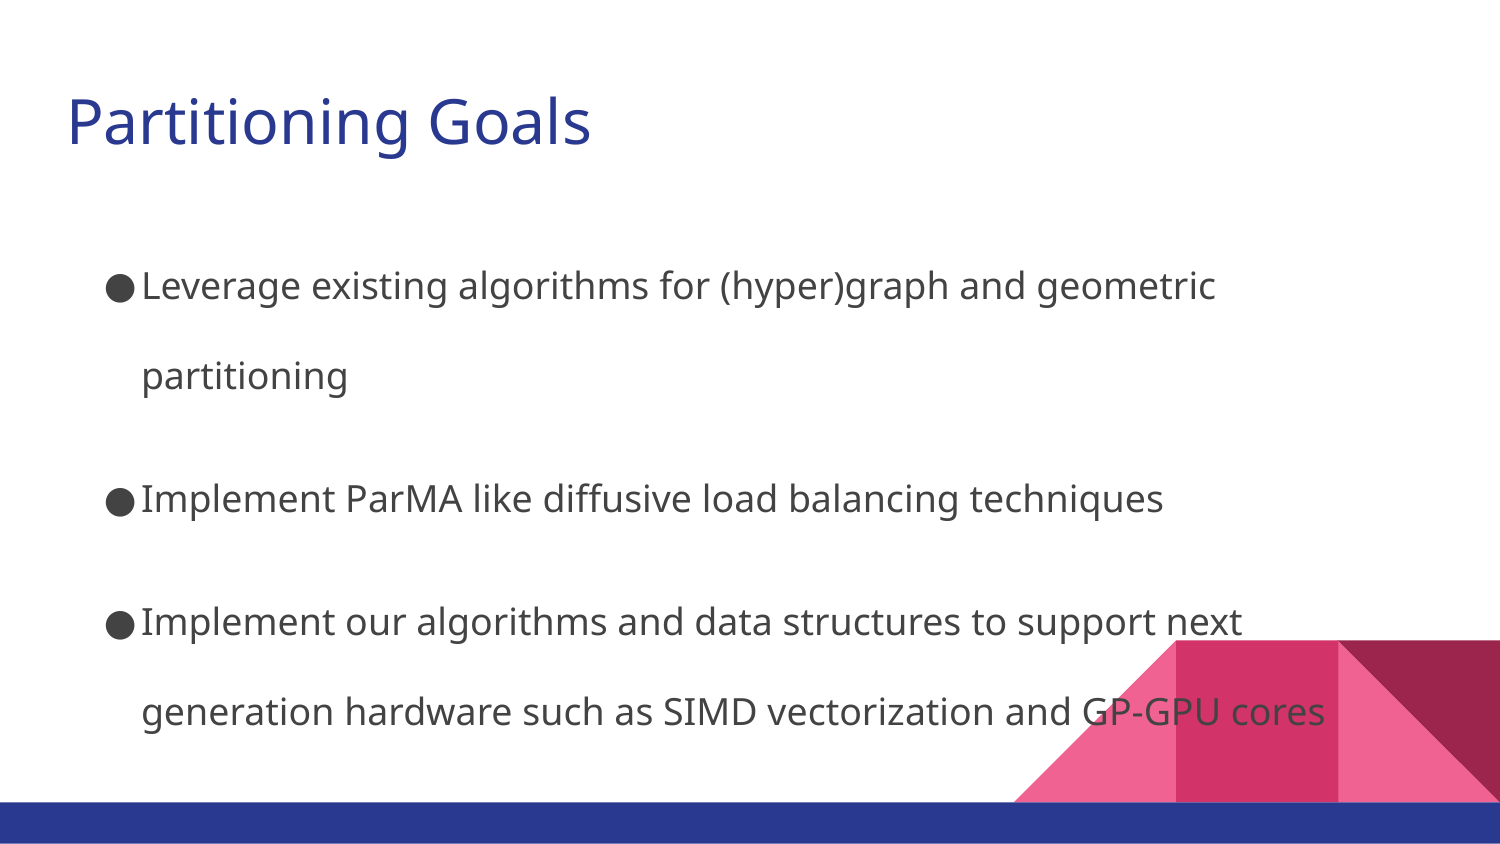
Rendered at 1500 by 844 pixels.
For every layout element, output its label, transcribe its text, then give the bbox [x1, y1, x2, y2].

title Partitioning Goals [51, 67, 1449, 167]
list Leverage existing algorithms for (hyper)graph and geometric partitioning Implement ParMA like diffusive load balancing techniques Implement our algorithms and data structures to support next generation hardware such as SIMD vectorization and GP-GPU cores [51, 201, 1449, 750]
